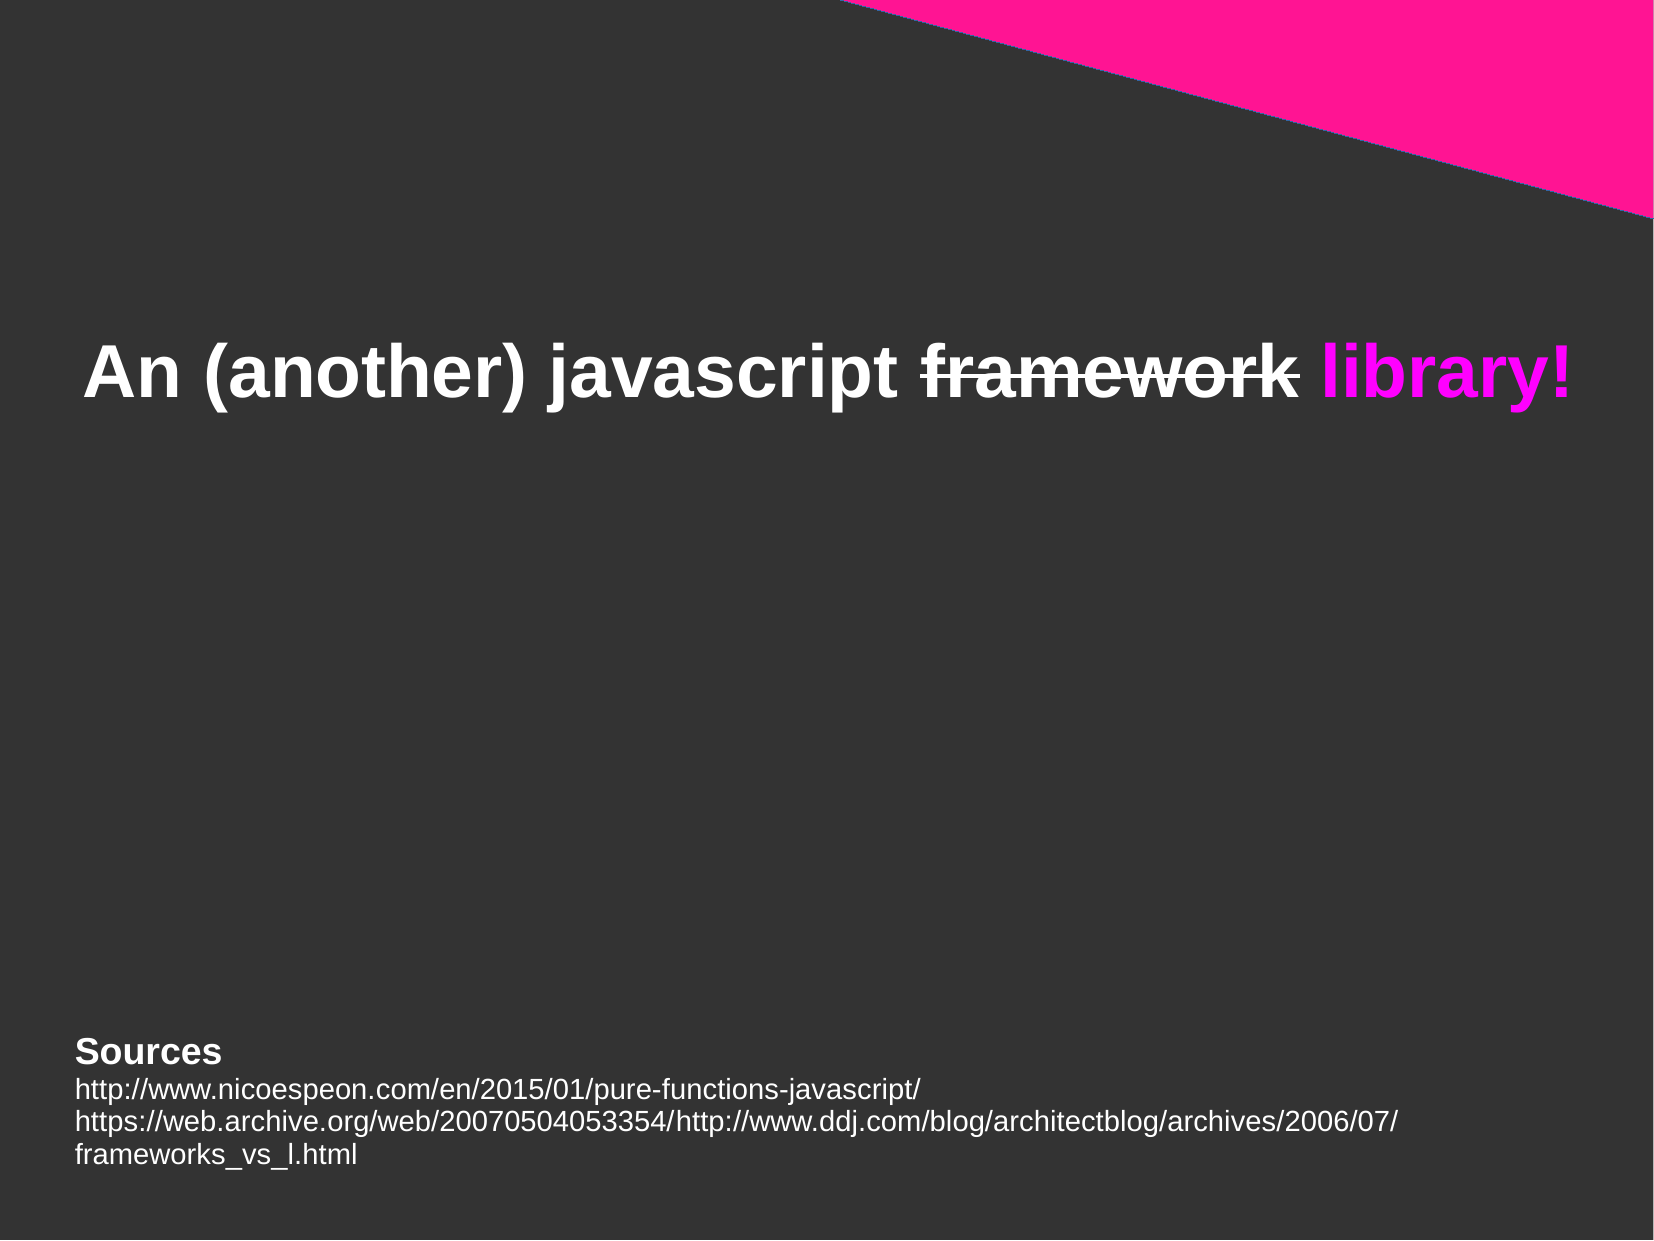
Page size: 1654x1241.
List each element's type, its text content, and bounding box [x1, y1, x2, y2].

text_box Sources http://www.nicoespeon.com/en/2015/01/pure-functions-javascript/ https://web.archive.org/web/20070504053354/http://www.ddj.com/blog/architectblog/archives/2006/07/frameworks_vs_l.html [60, 1023, 1546, 1241]
text_box [840, 0, 1654, 219]
title An (another) javascript framework library! [82, 330, 1621, 538]
